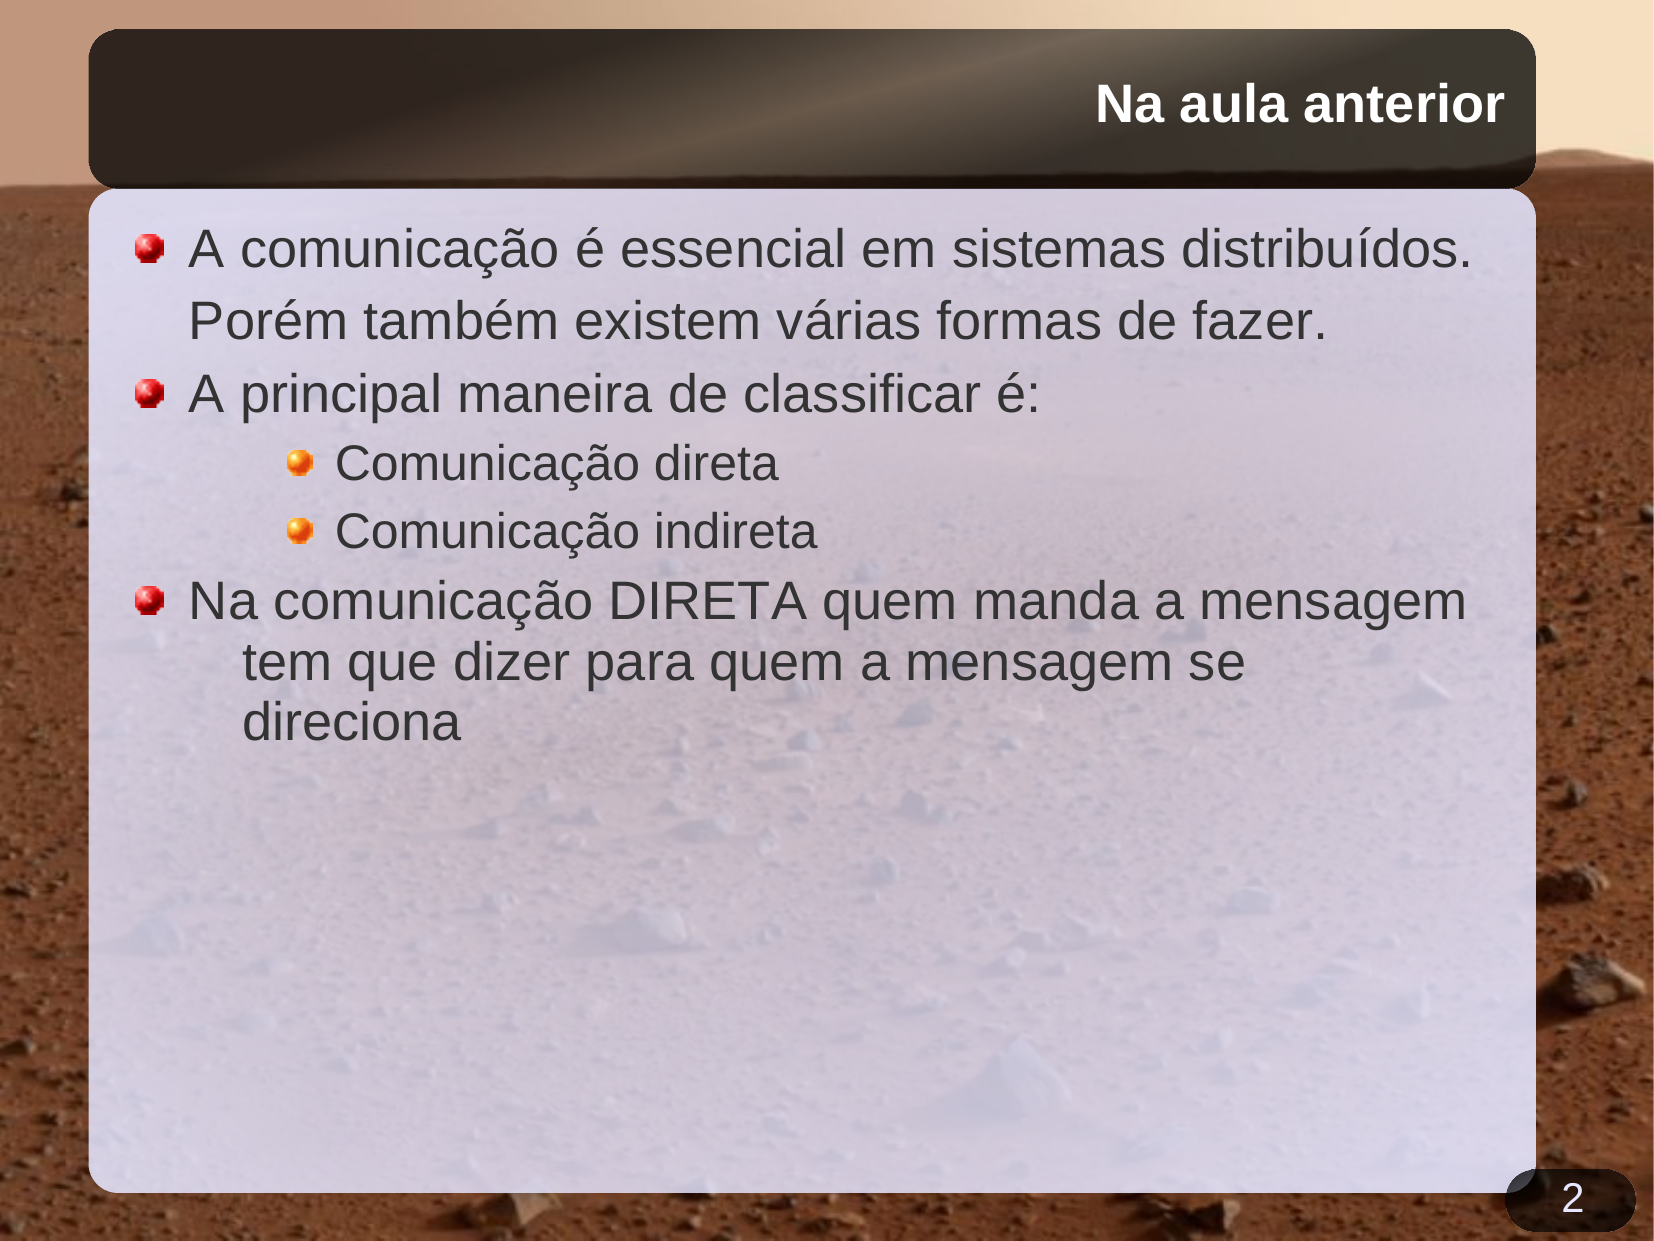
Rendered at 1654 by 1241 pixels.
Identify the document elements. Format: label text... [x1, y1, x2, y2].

picture [0, 0, 1654, 1241]
title Na aula anterior [118, 59, 1506, 148]
list A comunicação é essencial em sistemas distribuídos. Porém também existem várias formas de fazer. A principal maneira de classificar é: Comunicação direta Comunicação indireta Na comunicação DIRETA quem manda a mensagem tem que dizer para quem a mensagem se direciona [118, 218, 1477, 1164]
